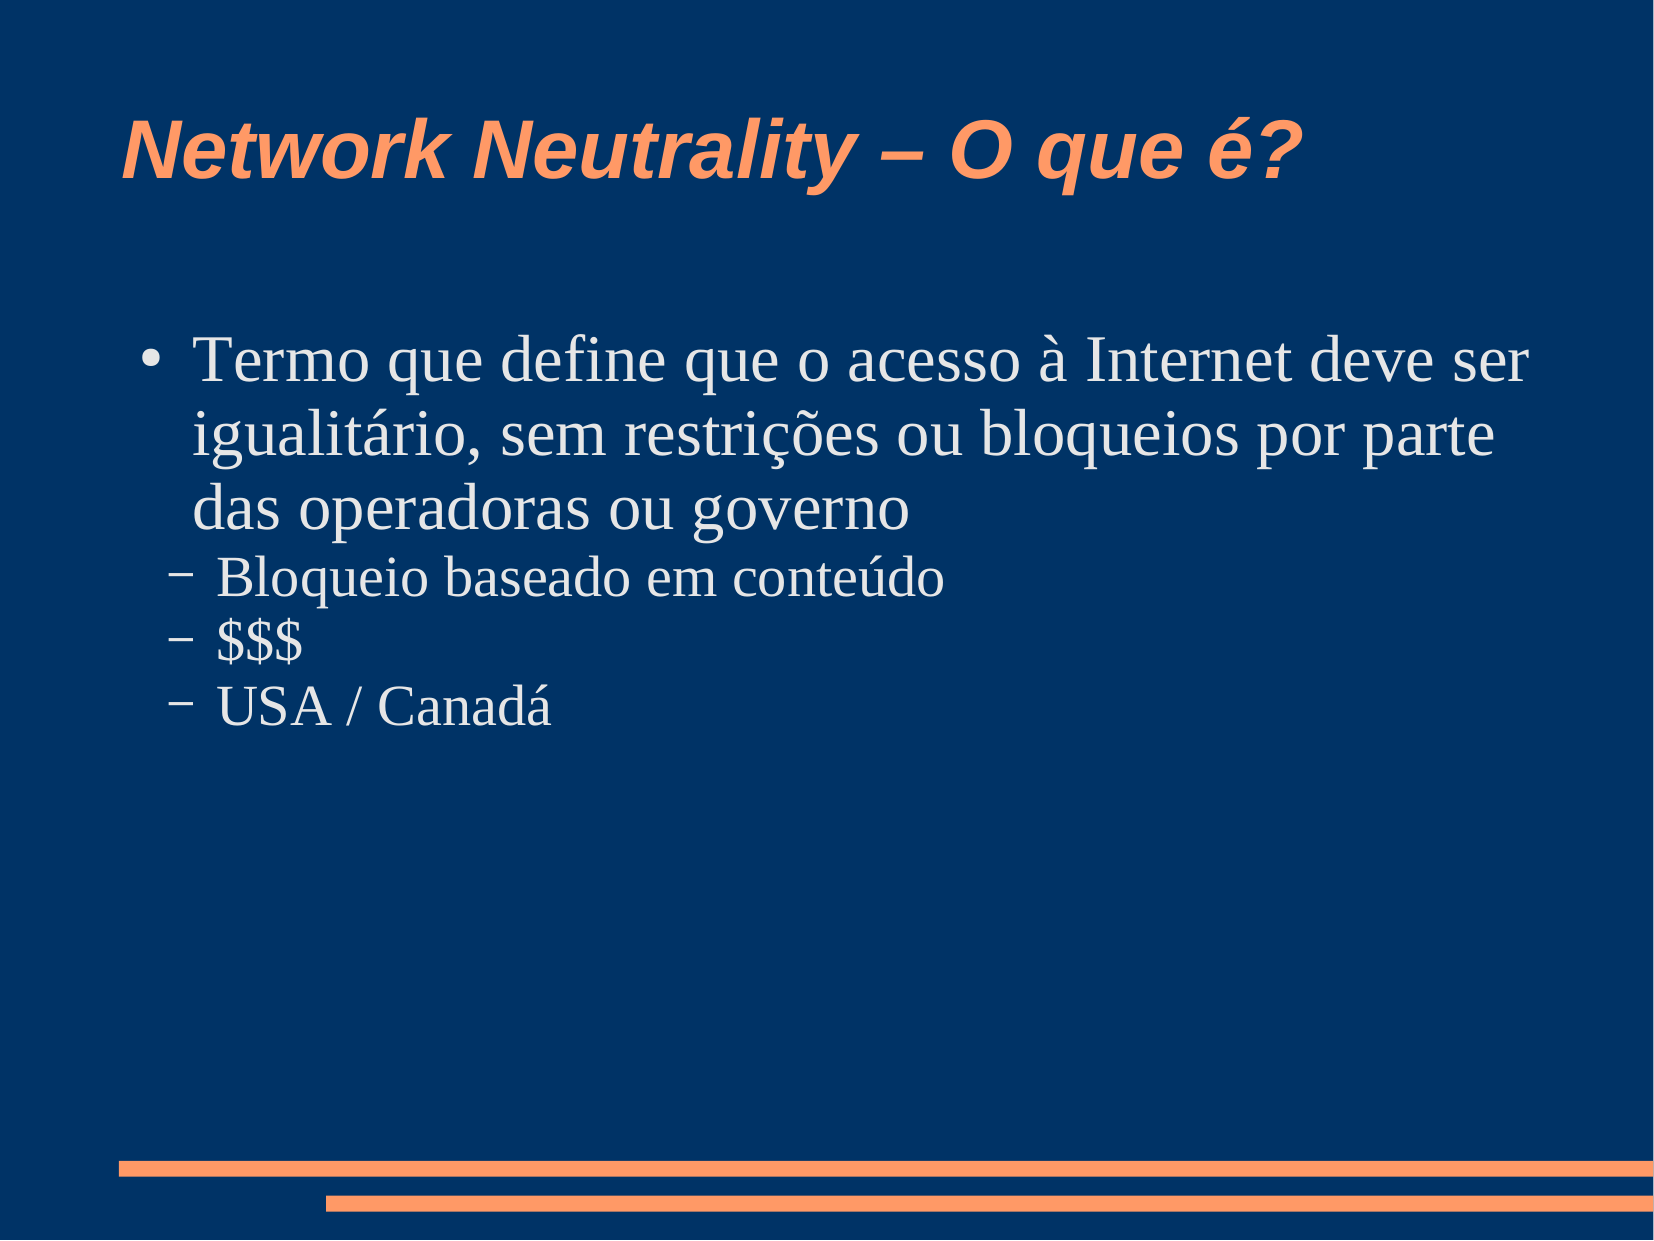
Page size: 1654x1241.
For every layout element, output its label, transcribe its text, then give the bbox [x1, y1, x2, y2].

list Termo que define que o acesso à Internet deve ser igualitário, sem restrições ou bloqueios por parte das operadoras ou governo Bloqueio baseado em conteúdo $$$ USA / Canadá [121, 322, 1561, 1118]
title Network Neutrality – O que é? [121, 53, 1534, 246]
